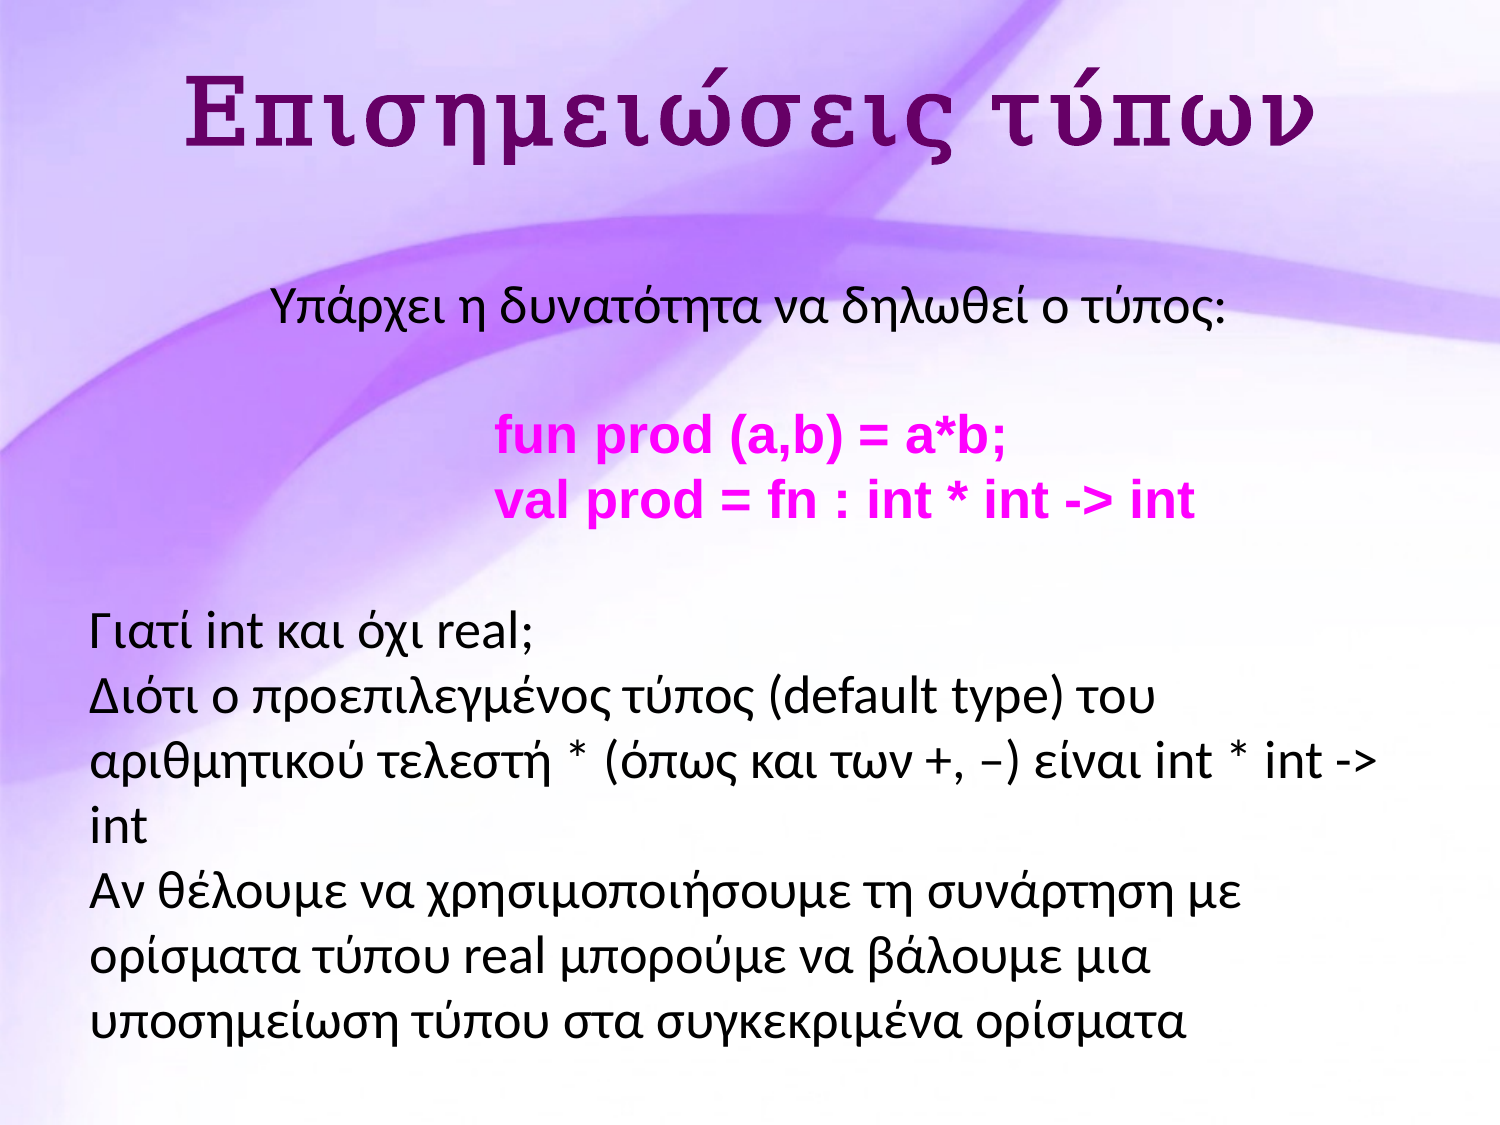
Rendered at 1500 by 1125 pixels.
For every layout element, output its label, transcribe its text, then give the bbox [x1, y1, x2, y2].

list Υπάρχει η δυνατότητα να δηλωθεί ο τύπος: fun prod (a,b) = a*b; val prod = fn : int * int -> int Γιατί int και όχι real; Διότι ο προεπιλεγμένος τύπος (default type) του αριθμητικού τελεστή * (όπως και των +, –) είναι int * int -> int Αν θέλουμε να χρησιμοποιήσουμε τη συνάρτηση με ορίσματα τύπου real μπορούμε να βάλουμε μια υποσημείωση τύπου στα συγκεκριμένα ορίσματα [75, 262, 1425, 1005]
title Επισημειώσεις τύπων [75, 45, 1425, 233]
picture [0, 0, 1500, 1125]
